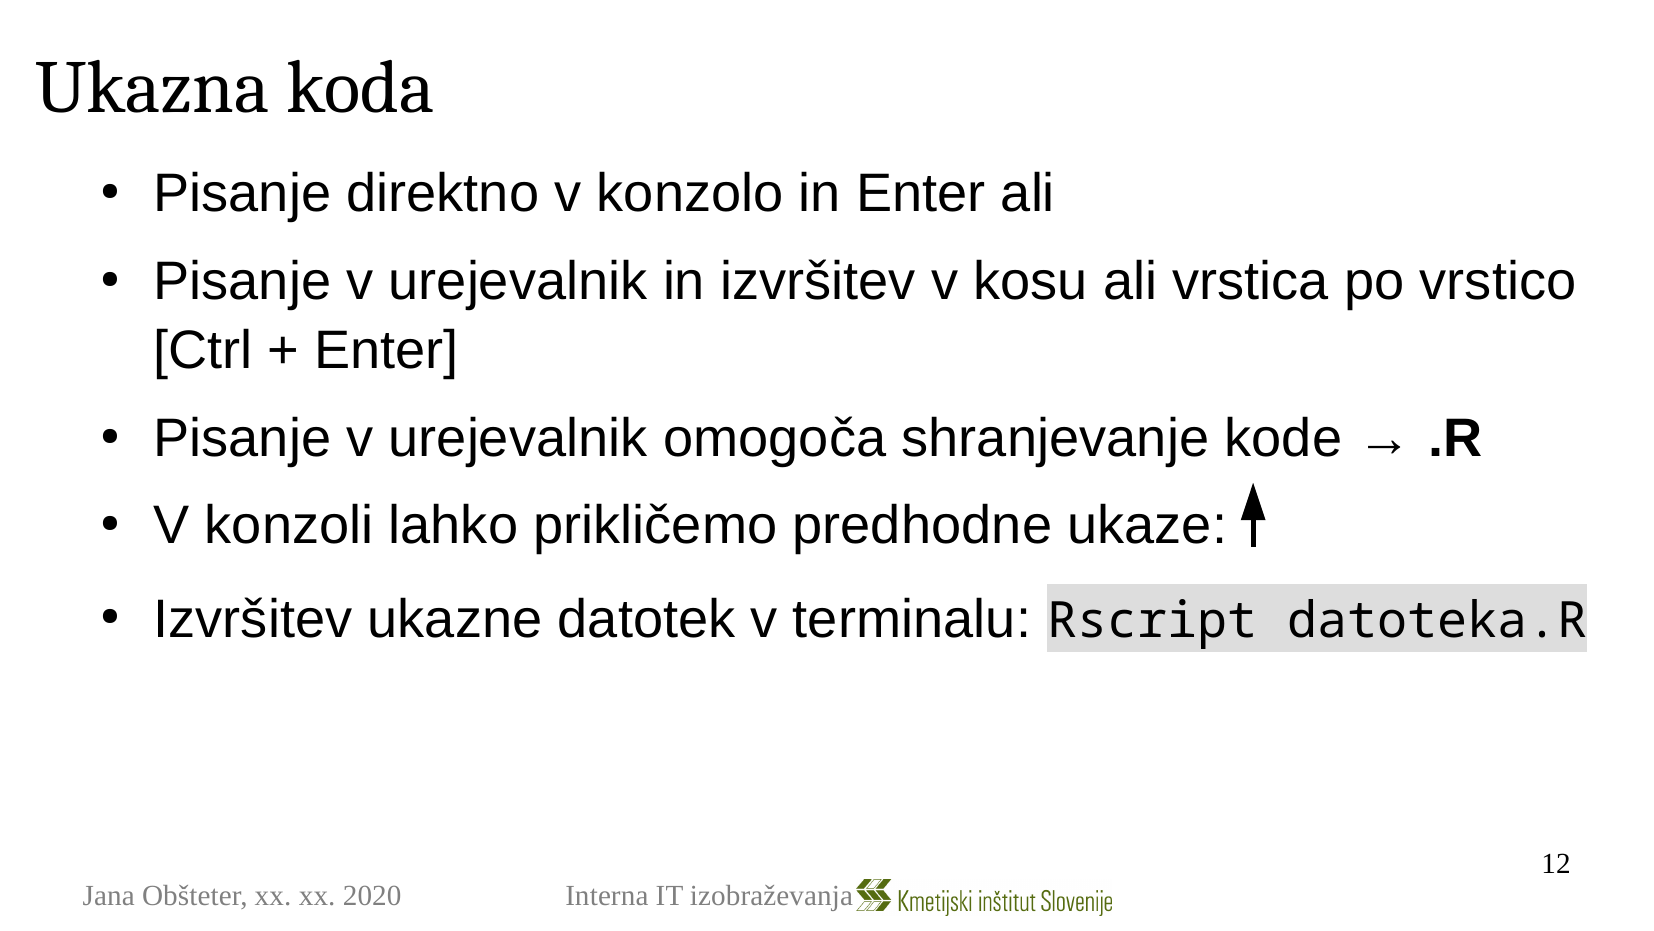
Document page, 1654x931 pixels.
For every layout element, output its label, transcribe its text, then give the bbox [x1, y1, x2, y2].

picture [856, 879, 1112, 916]
title Ukazna koda [35, 21, 1524, 154]
list Pisanje direktno v konzolo in Enter ali Pisanje v urejevalnik in izvršitev v kosu ali vrstica po vrstico [Ctrl + Enter] Pisanje v urejevalnik omogoča shranjevanje kode → .R V konzoli lahko prikličemo predhodne ukaze: Izvršitev ukazne datotek v terminalu: Rscript datoteka.R [82, 153, 1630, 848]
